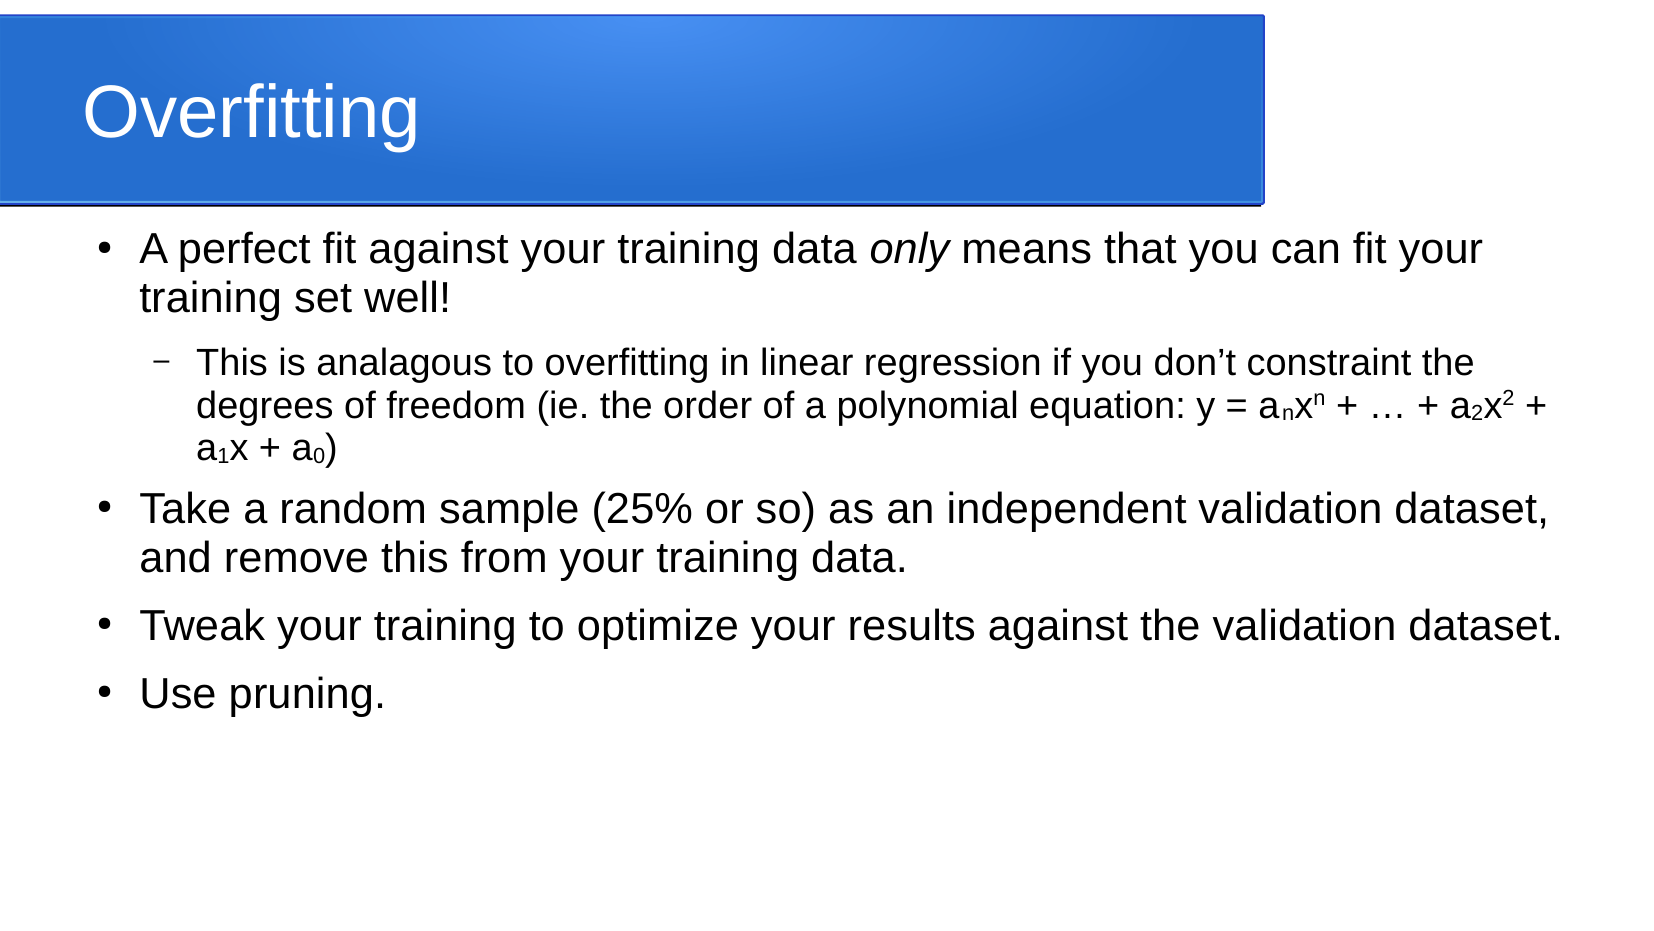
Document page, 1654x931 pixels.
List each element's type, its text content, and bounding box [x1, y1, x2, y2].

title Overfitting [82, 35, 1235, 189]
list A perfect fit against your training data only means that you can fit your training set well! This is analagous to overfitting in linear regression if you don’t constraint the degrees of freedom (ie. the order of a polynomial equation: y = anxn + … + a2x2 + a1x + a0) Take a random sample (25% or so) as an independent validation dataset, and remove this from your training data. Tweak your training to optimize your results against the validation dataset. Use pruning. [82, 224, 1571, 764]
